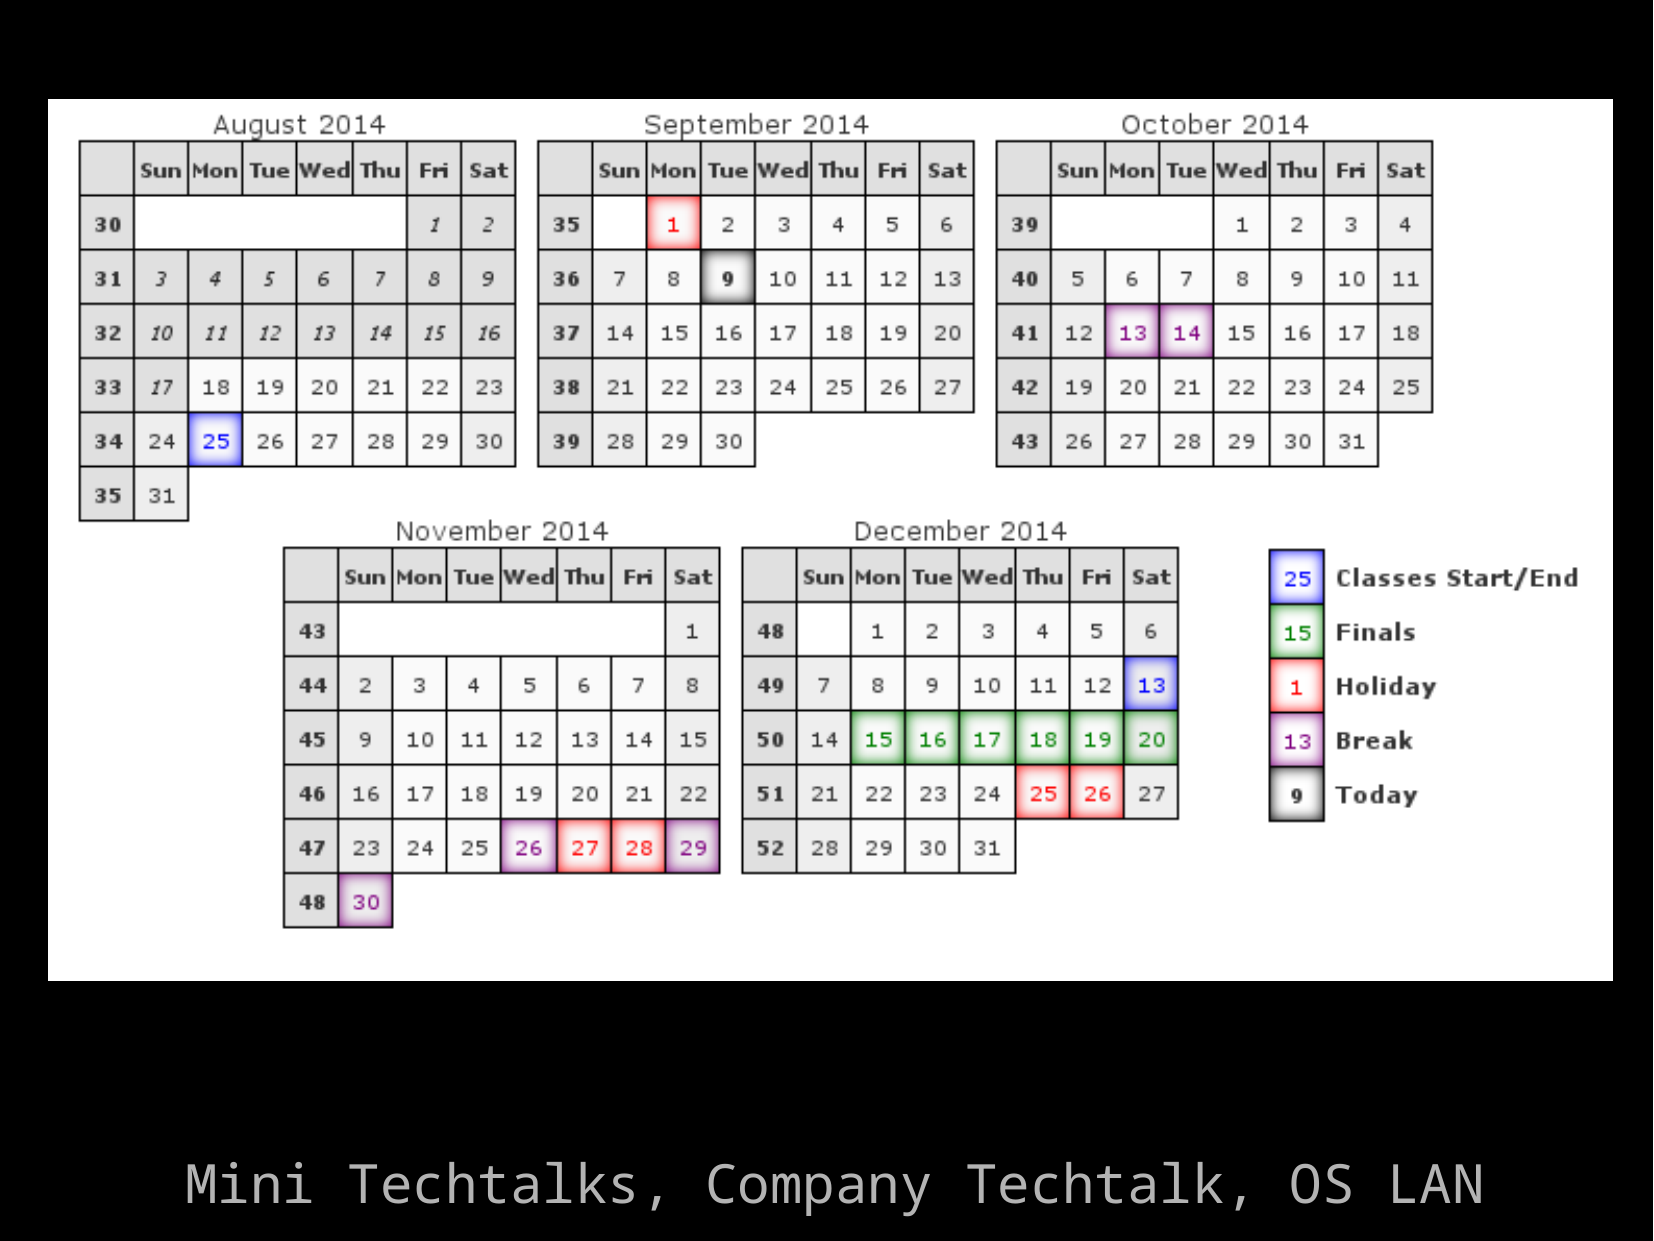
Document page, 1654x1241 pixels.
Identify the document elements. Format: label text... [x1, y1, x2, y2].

text_box Mini Techtalks, Company Techtalk, OS LAN [75, 1064, 1561, 1185]
picture [48, 99, 1613, 981]
